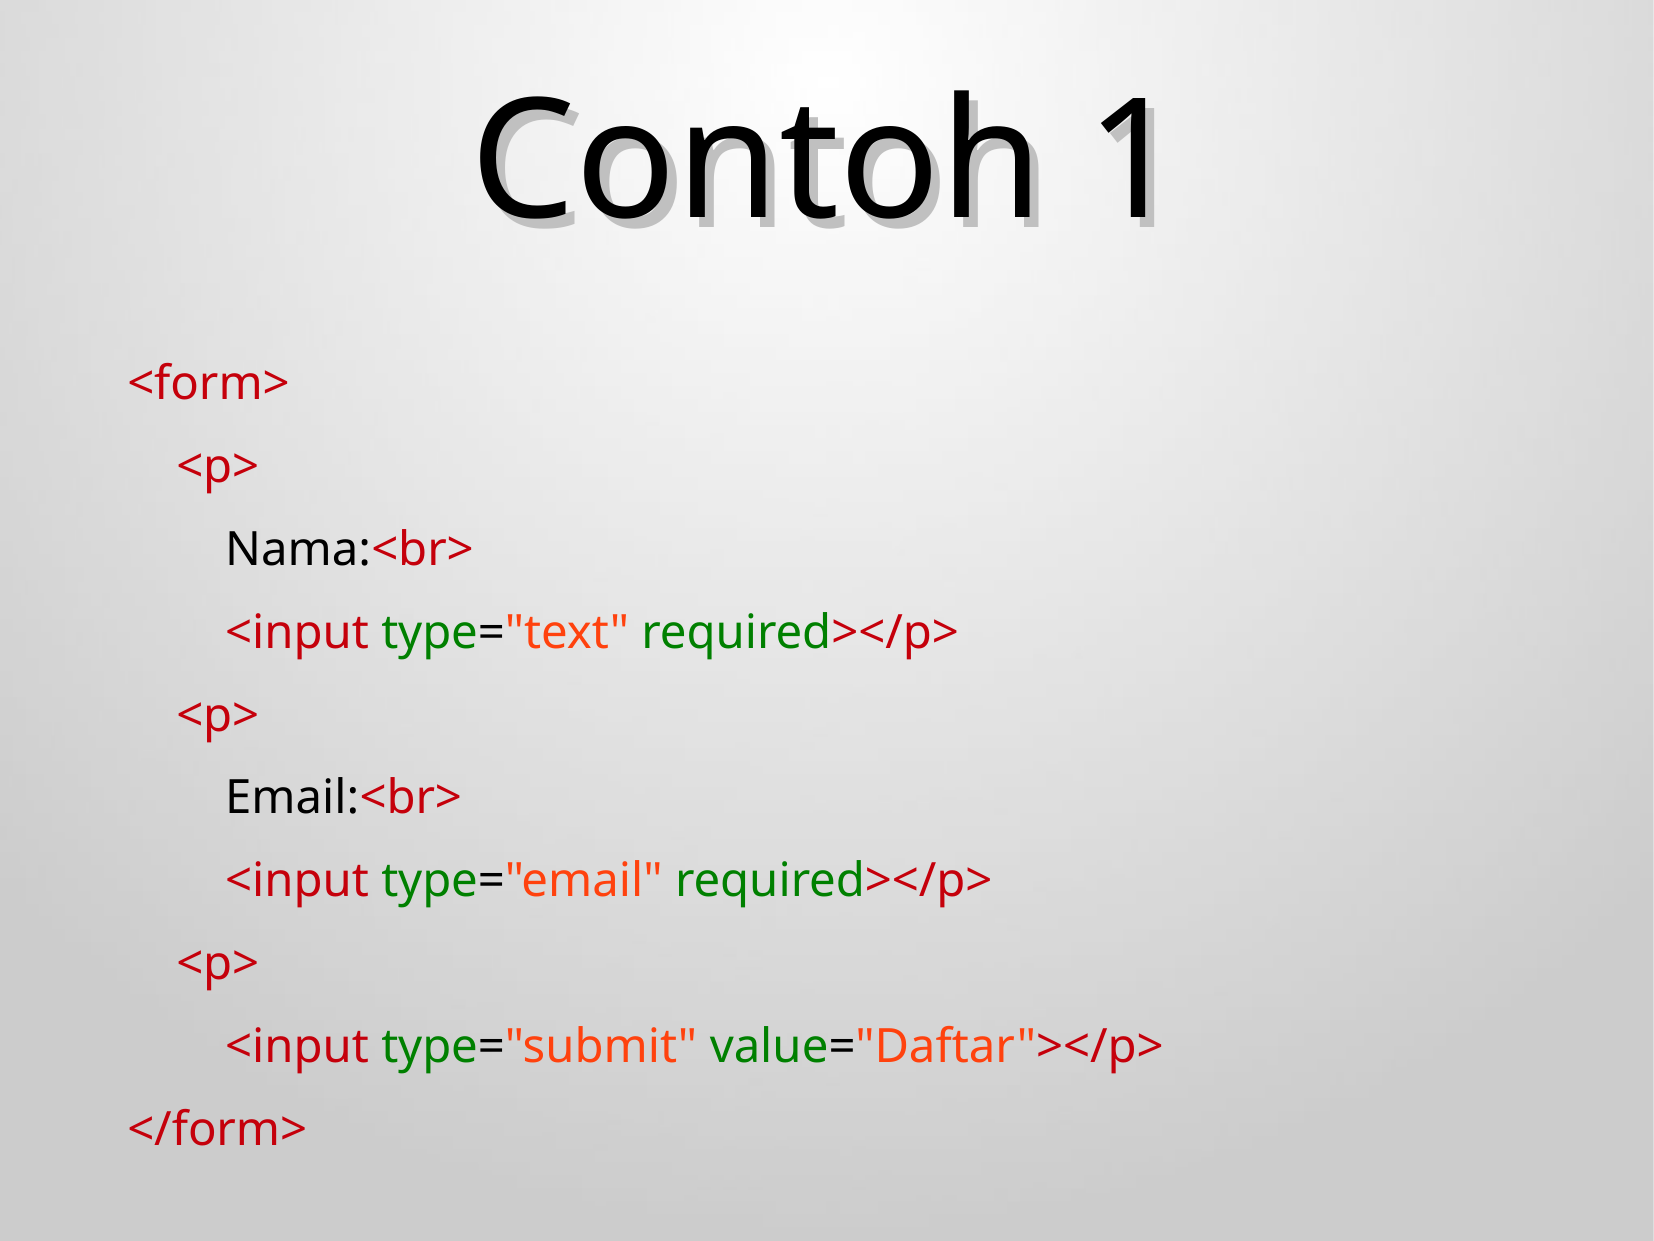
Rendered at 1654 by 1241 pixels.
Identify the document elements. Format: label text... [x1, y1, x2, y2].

list <form> <p> Nama:<br> <input type="text" required></p> <p> Email:<br> <input type="email" required></p> <p> <input type="submit" value="Daftar"></p> </form> [82, 349, 1571, 1168]
title Contoh 1 [82, 49, 1571, 257]
picture [0, 0, 1654, 1241]
